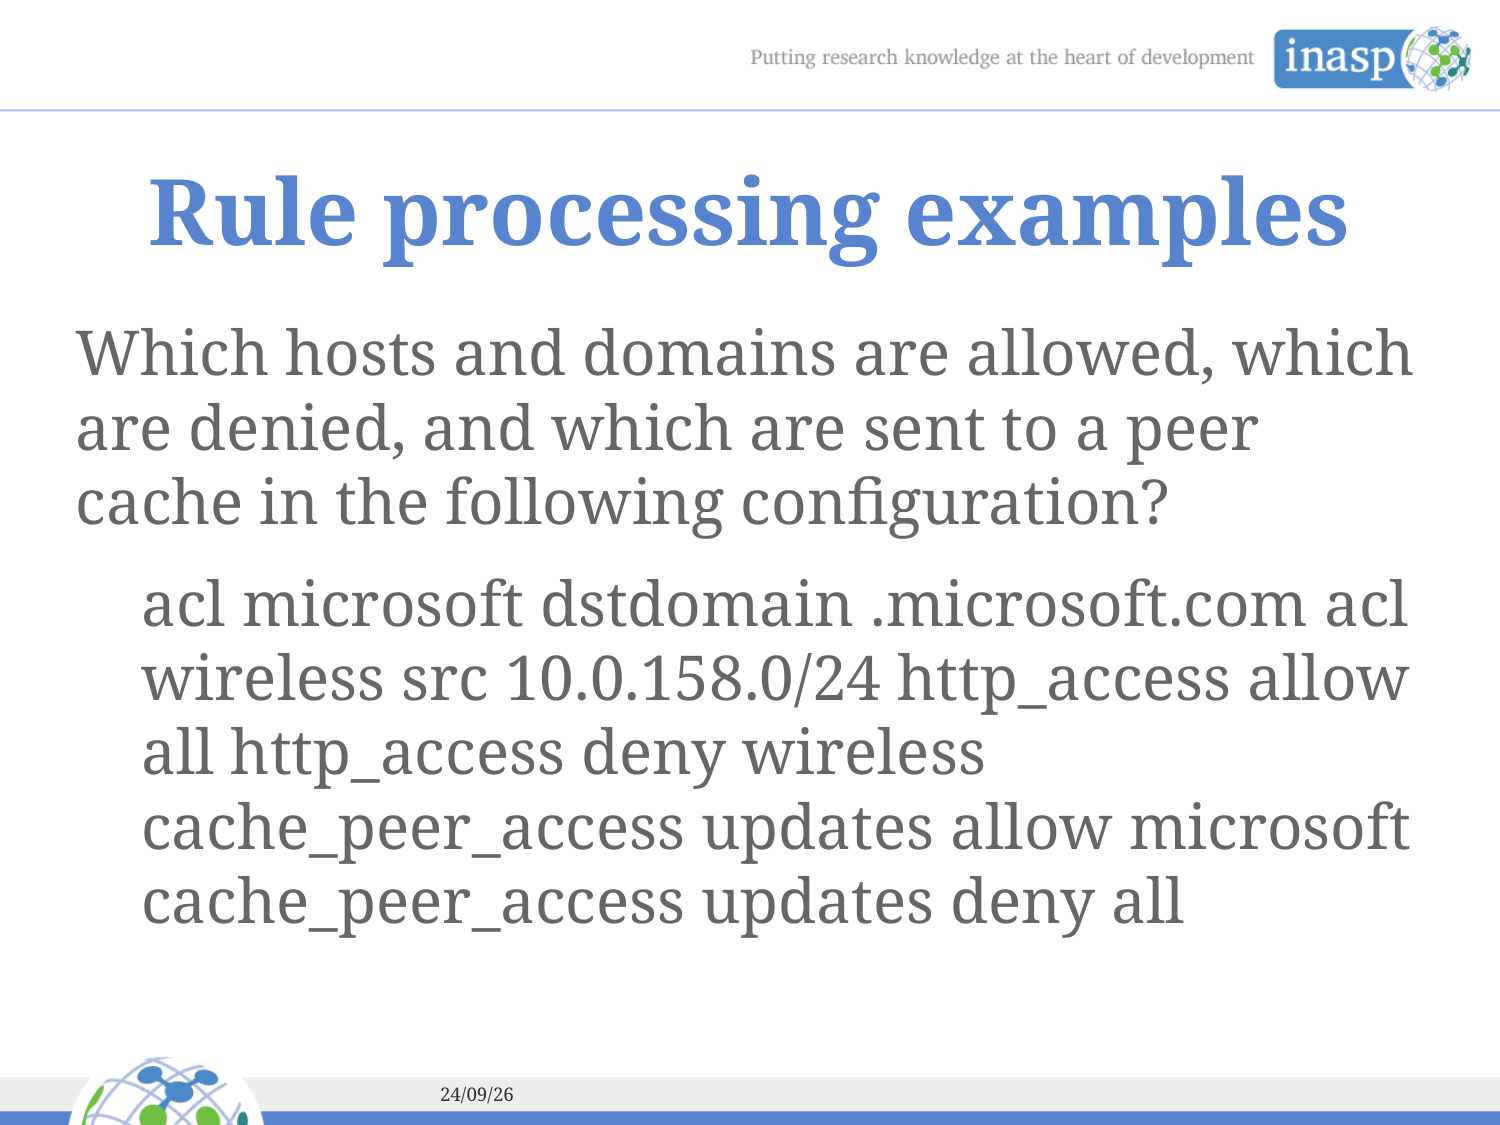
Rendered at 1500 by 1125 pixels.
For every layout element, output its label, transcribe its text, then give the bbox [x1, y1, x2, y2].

title Rule processing examples [75, 129, 1426, 313]
picture [0, 0, 1500, 1125]
list Which hosts and domains are allowed, which are denied, and which are sent to a peer cache in the following configuration? acl microsoft dstdomain .microsoft.com acl wireless src 10.0.158.0/24 http_access allow all http_access deny wireless cache_peer_access updates allow microsoft cache_peer_access updates deny all [75, 313, 1426, 967]
